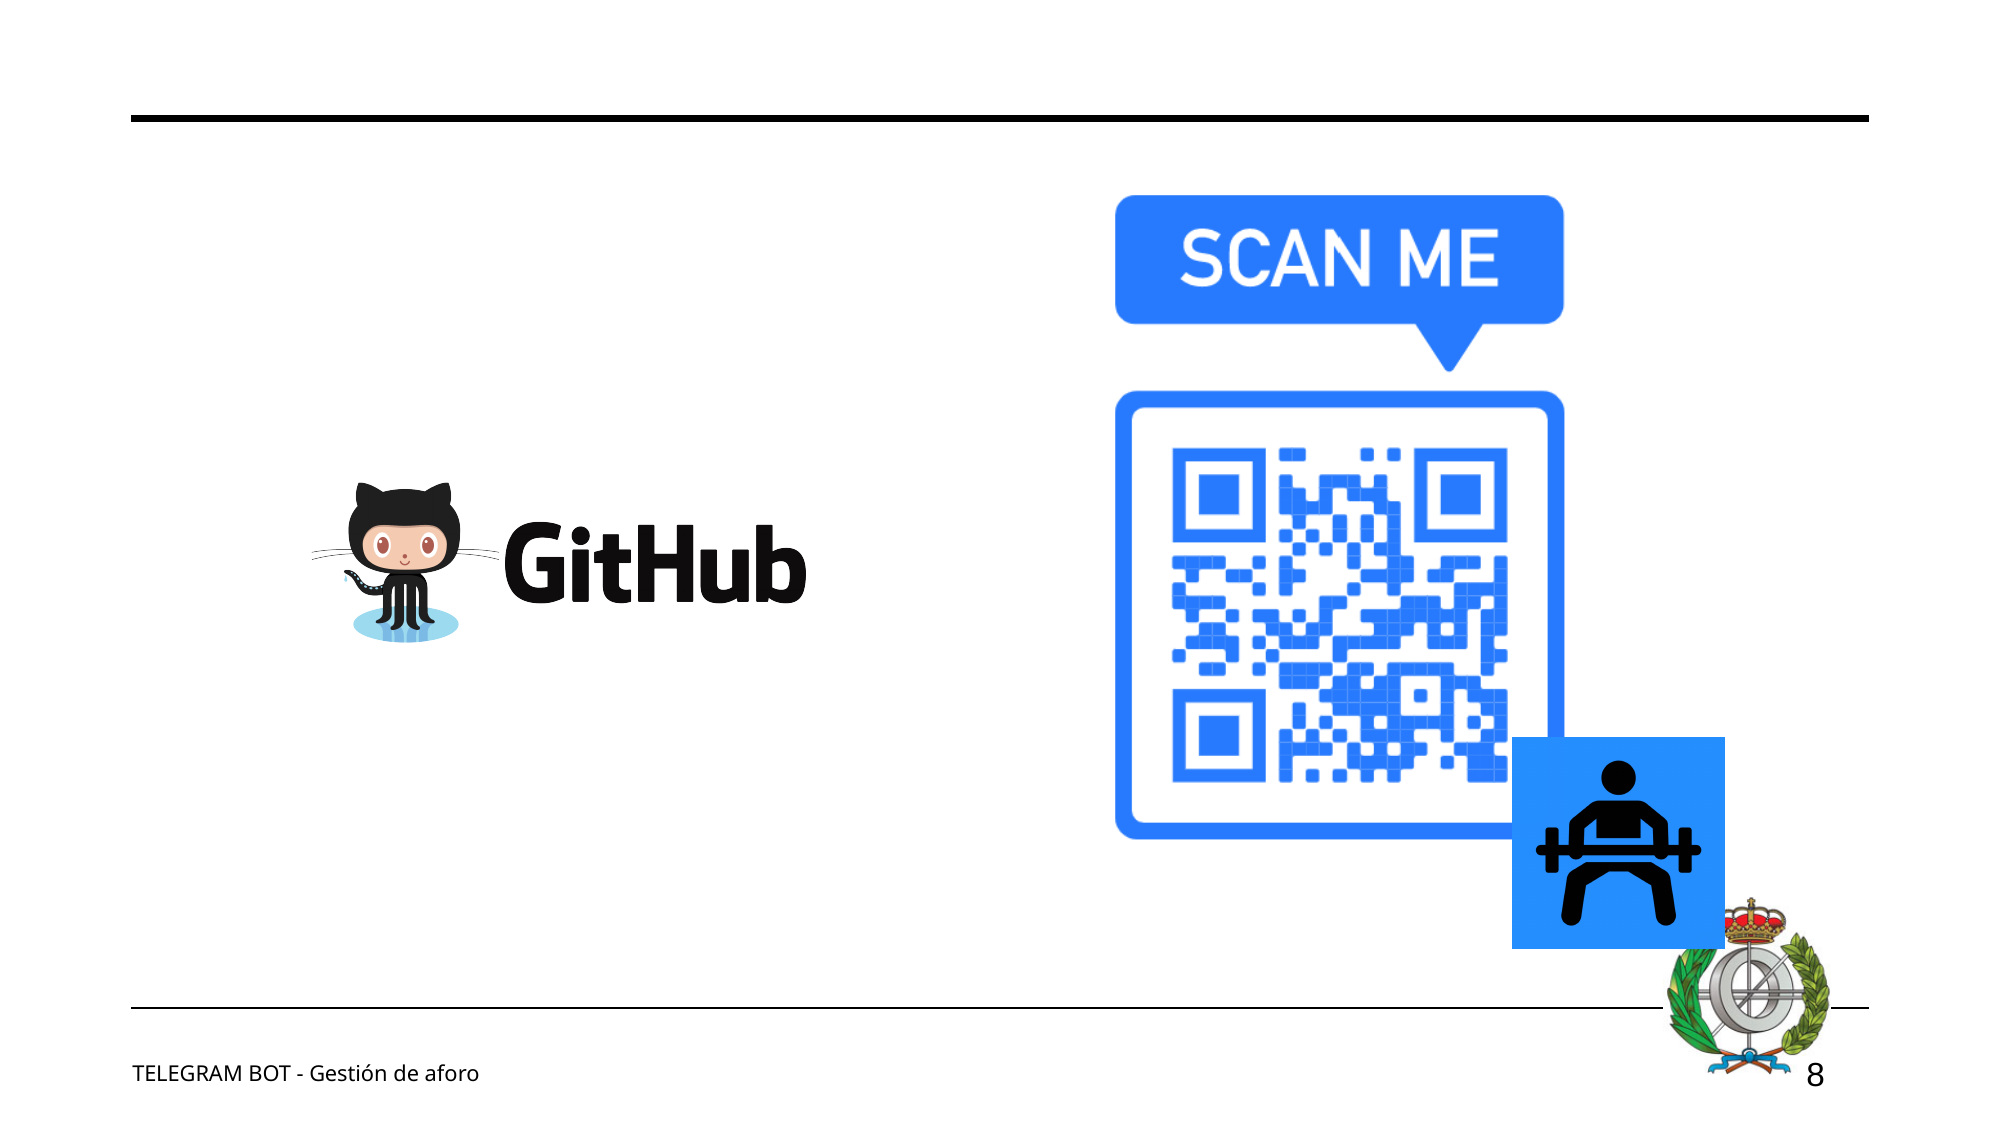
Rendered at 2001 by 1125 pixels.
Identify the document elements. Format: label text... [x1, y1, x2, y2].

picture [1087, 176, 1831, 1075]
text_box 8 [1791, 1042, 1902, 1103]
text_box TELEGRAM BOT - Gestión de aforo [117, 1042, 863, 1103]
picture [307, 479, 809, 646]
